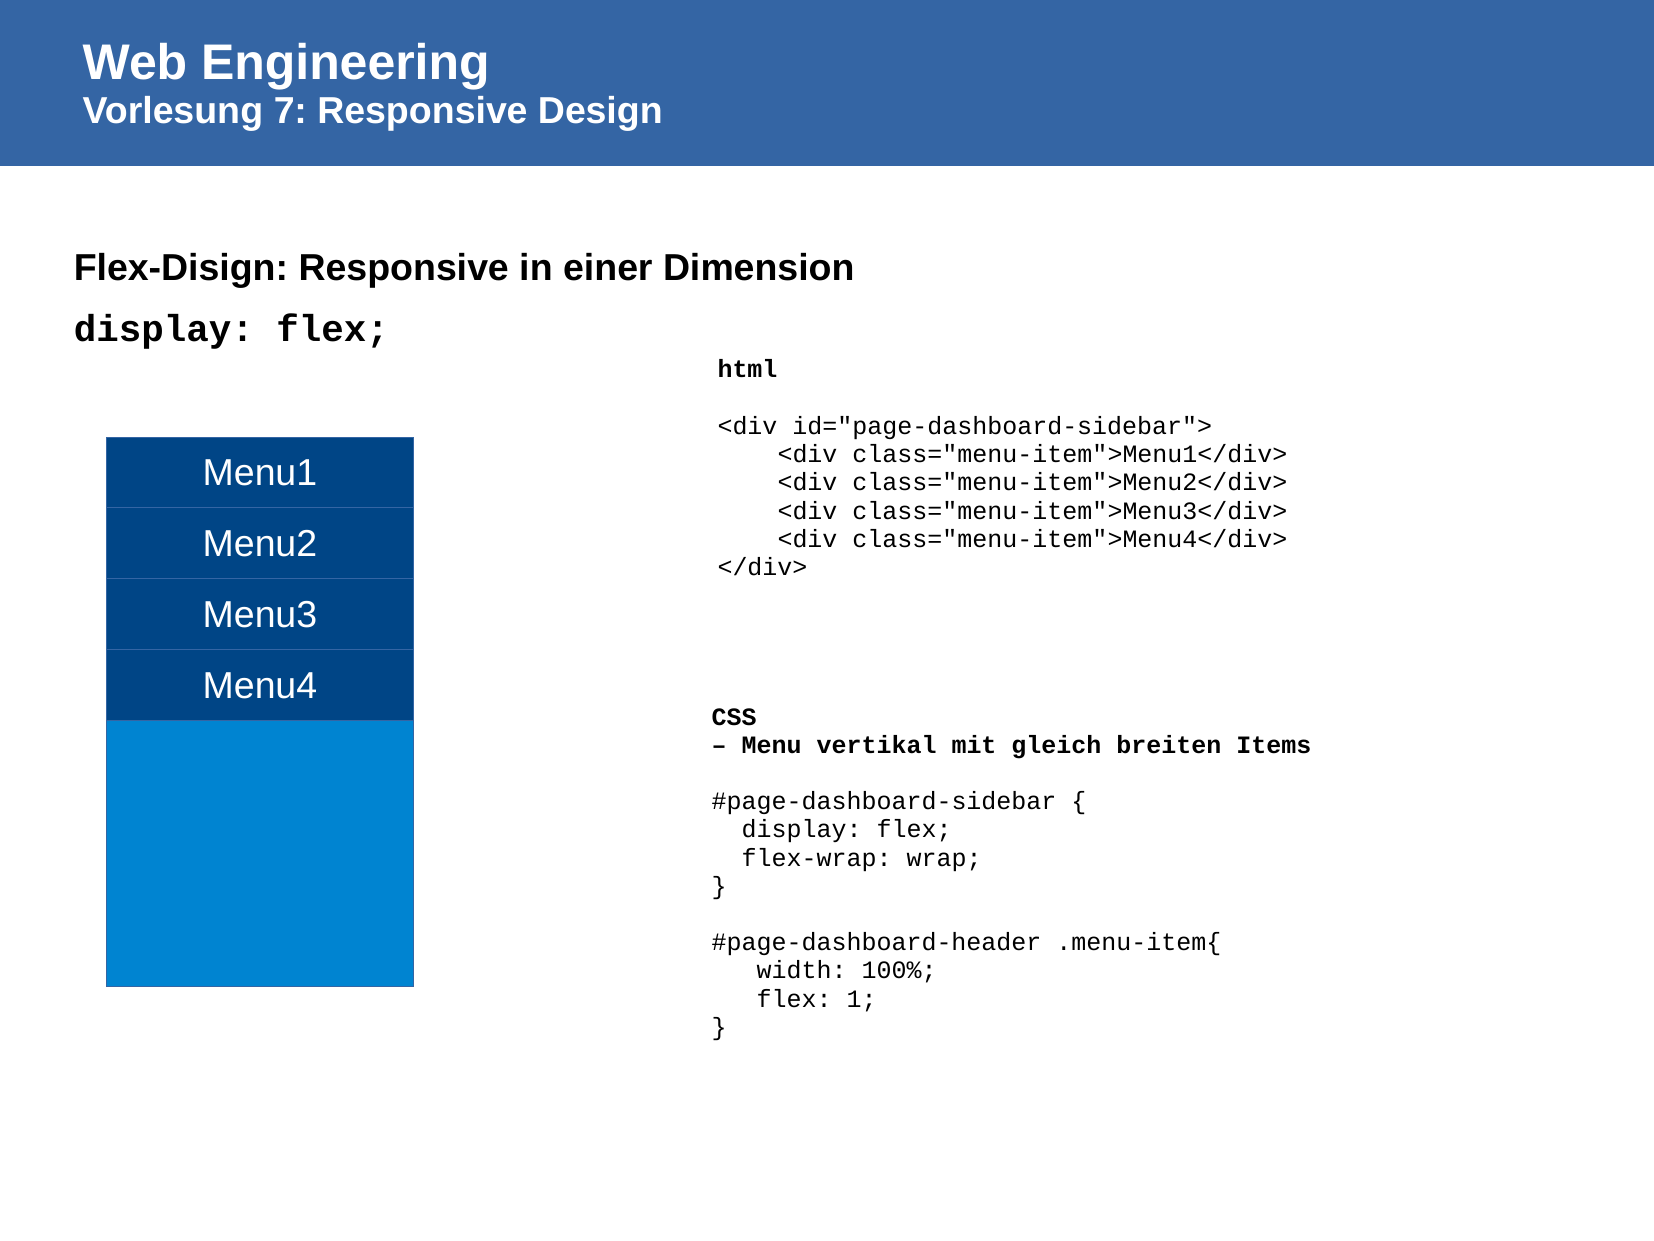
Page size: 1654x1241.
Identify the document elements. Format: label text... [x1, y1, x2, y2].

text_box html <div id="page-dashboard-sidebar"> <div class="menu-item">Menu1</div> <div class="menu-item">Menu2</div> <div class="menu-item">Menu3</div> <div class="menu-item">Menu4</div> </div> [702, 349, 1303, 591]
text_box Menu1 [106, 437, 414, 507]
text_box Menu4 [106, 649, 414, 721]
title Web Engineering Vorlesung 7: Responsive Design [82, 0, 1571, 166]
text_box CSS – Menu vertikal mit gleich breiten Items #page-dashboard-sidebar { display: flex; flex-wrap: wrap; } #page-dashboard-header .menu-item{ width: 100%; flex: 1; } [696, 696, 1477, 1051]
text_box Menu3 [106, 578, 414, 649]
text_box Menu2 [106, 507, 414, 578]
text_box Flex-Disign: Responsive in einer Dimension display: flex; [59, 218, 1566, 361]
text_box [106, 721, 414, 987]
